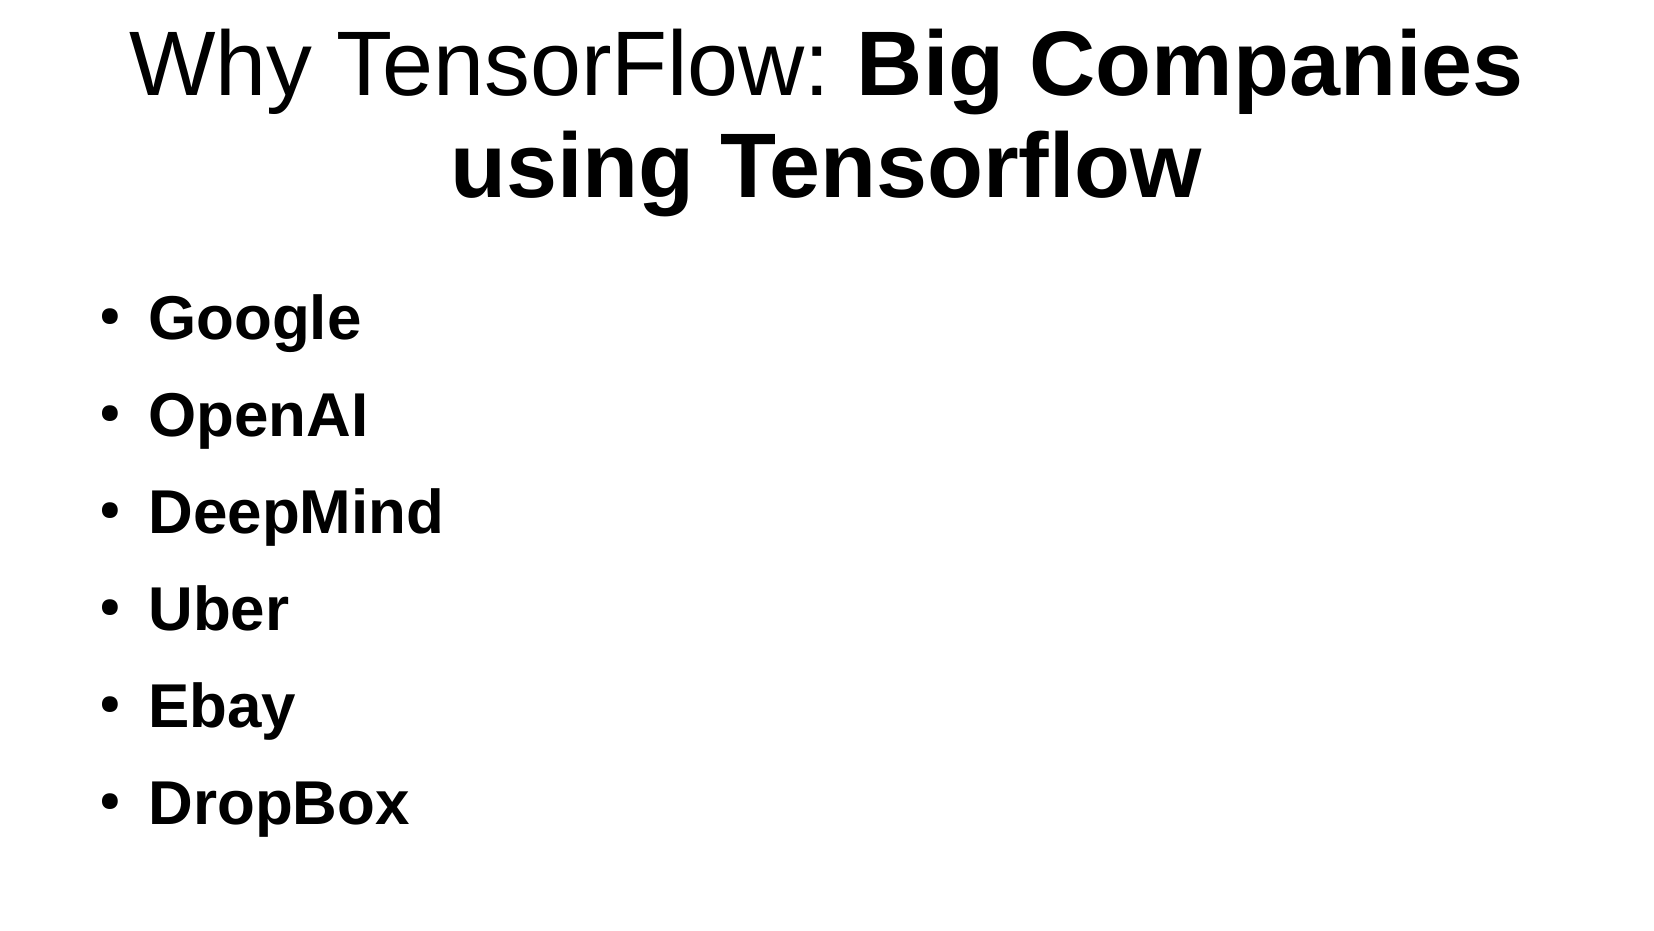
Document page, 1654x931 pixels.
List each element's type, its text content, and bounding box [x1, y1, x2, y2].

title Why TensorFlow: Big Companies using Tensorflow [82, 12, 1571, 218]
list Google OpenAI DeepMind Uber Ebay DropBox [82, 283, 1571, 839]
